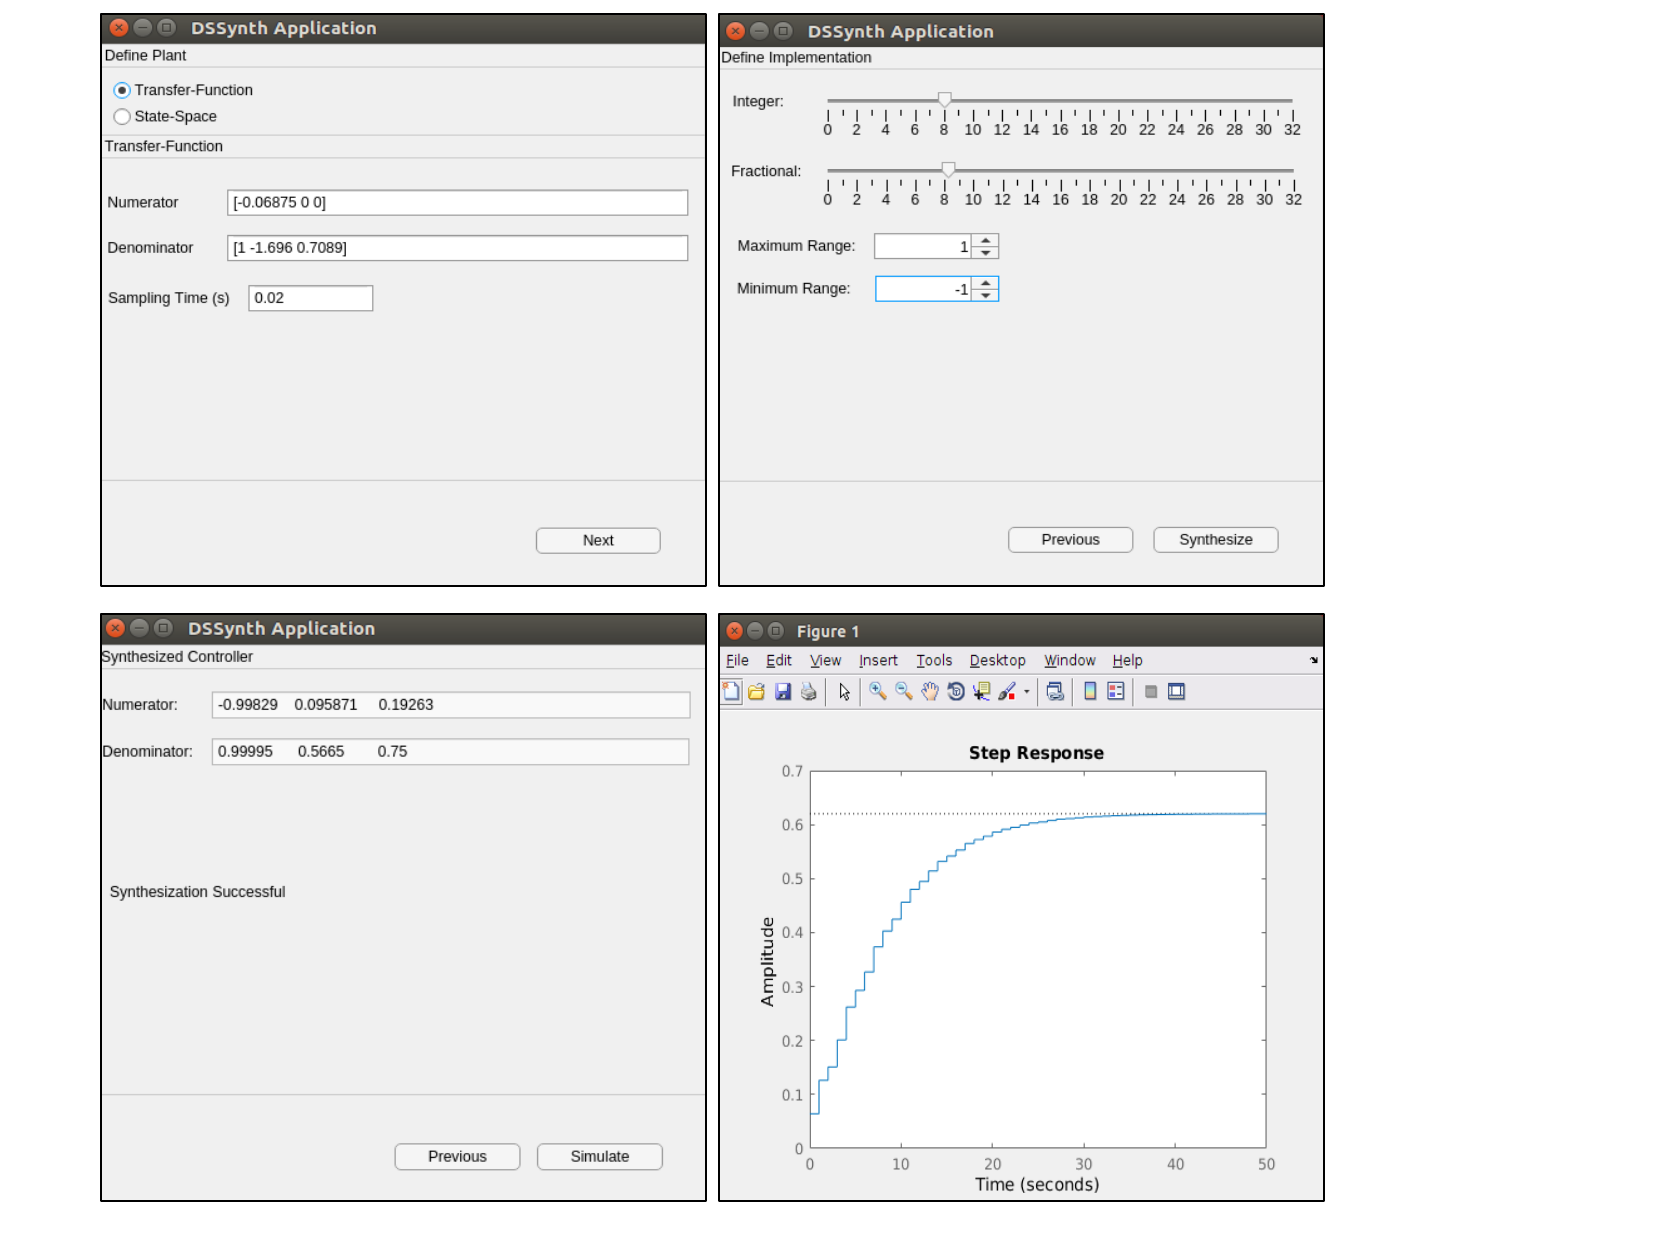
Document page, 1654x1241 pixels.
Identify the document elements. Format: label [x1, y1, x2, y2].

picture [101, 615, 706, 1201]
picture [720, 615, 1324, 1201]
picture [720, 15, 1324, 586]
picture [101, 15, 706, 586]
